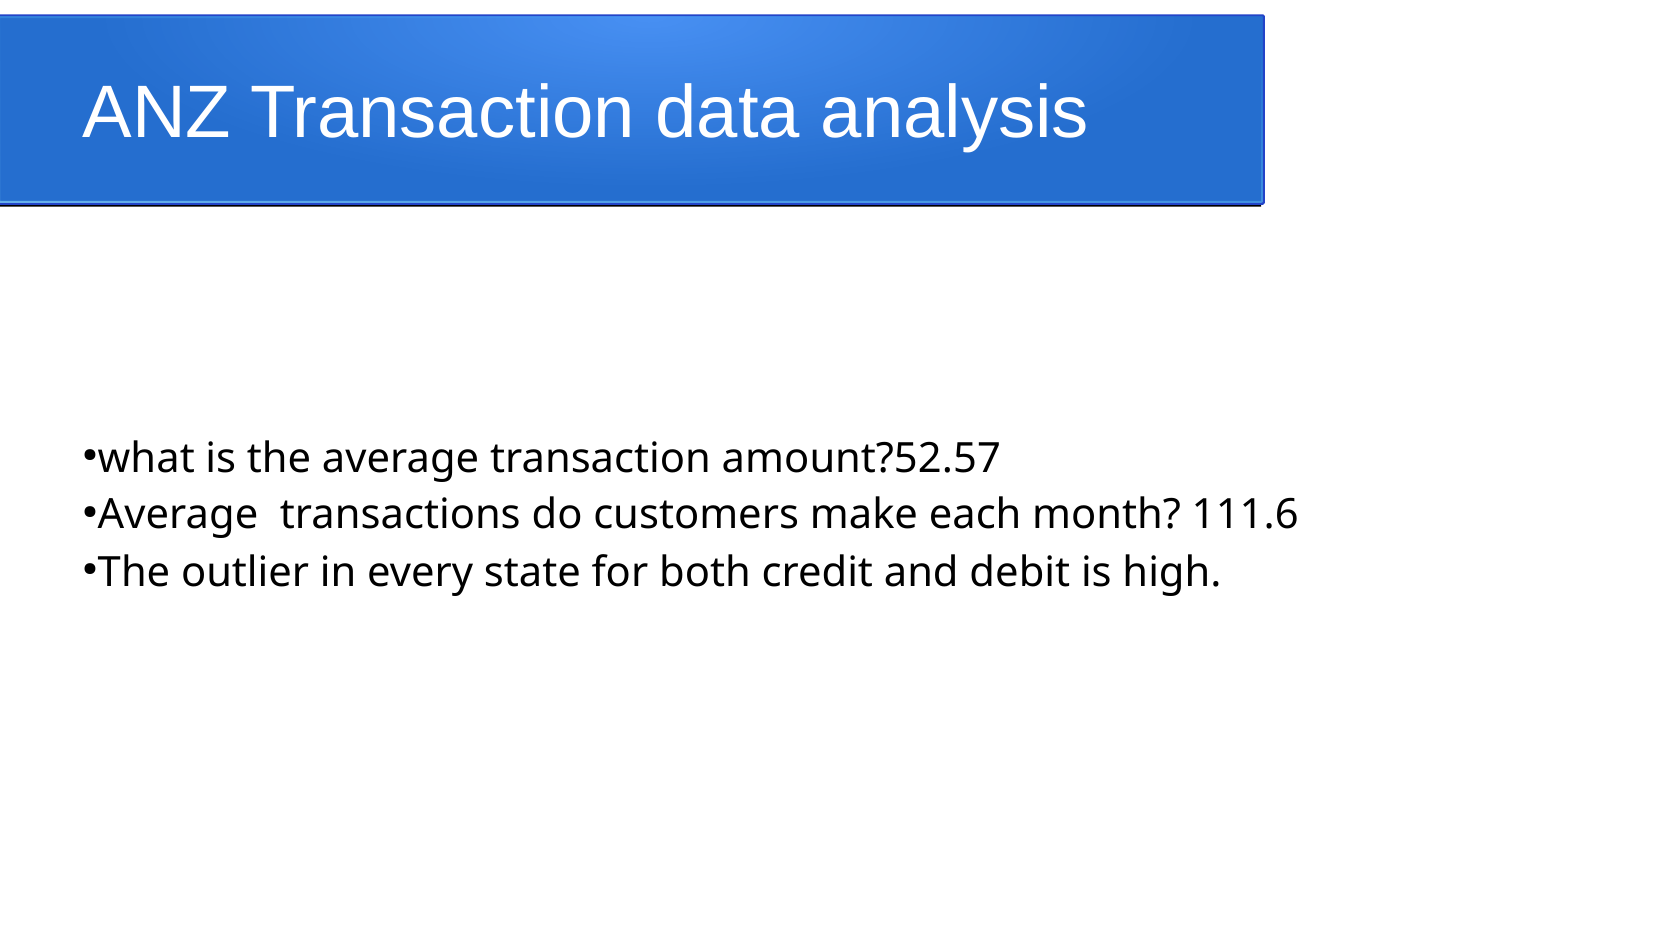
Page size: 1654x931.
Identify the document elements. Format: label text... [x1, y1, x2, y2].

title ANZ Transaction data analysis [82, 35, 1235, 189]
subtitle what is the average transaction amount?52.57 Average transactions do customers make each month? 111.6 The outlier in every state for both credit and debit is high. [82, 224, 1571, 916]
